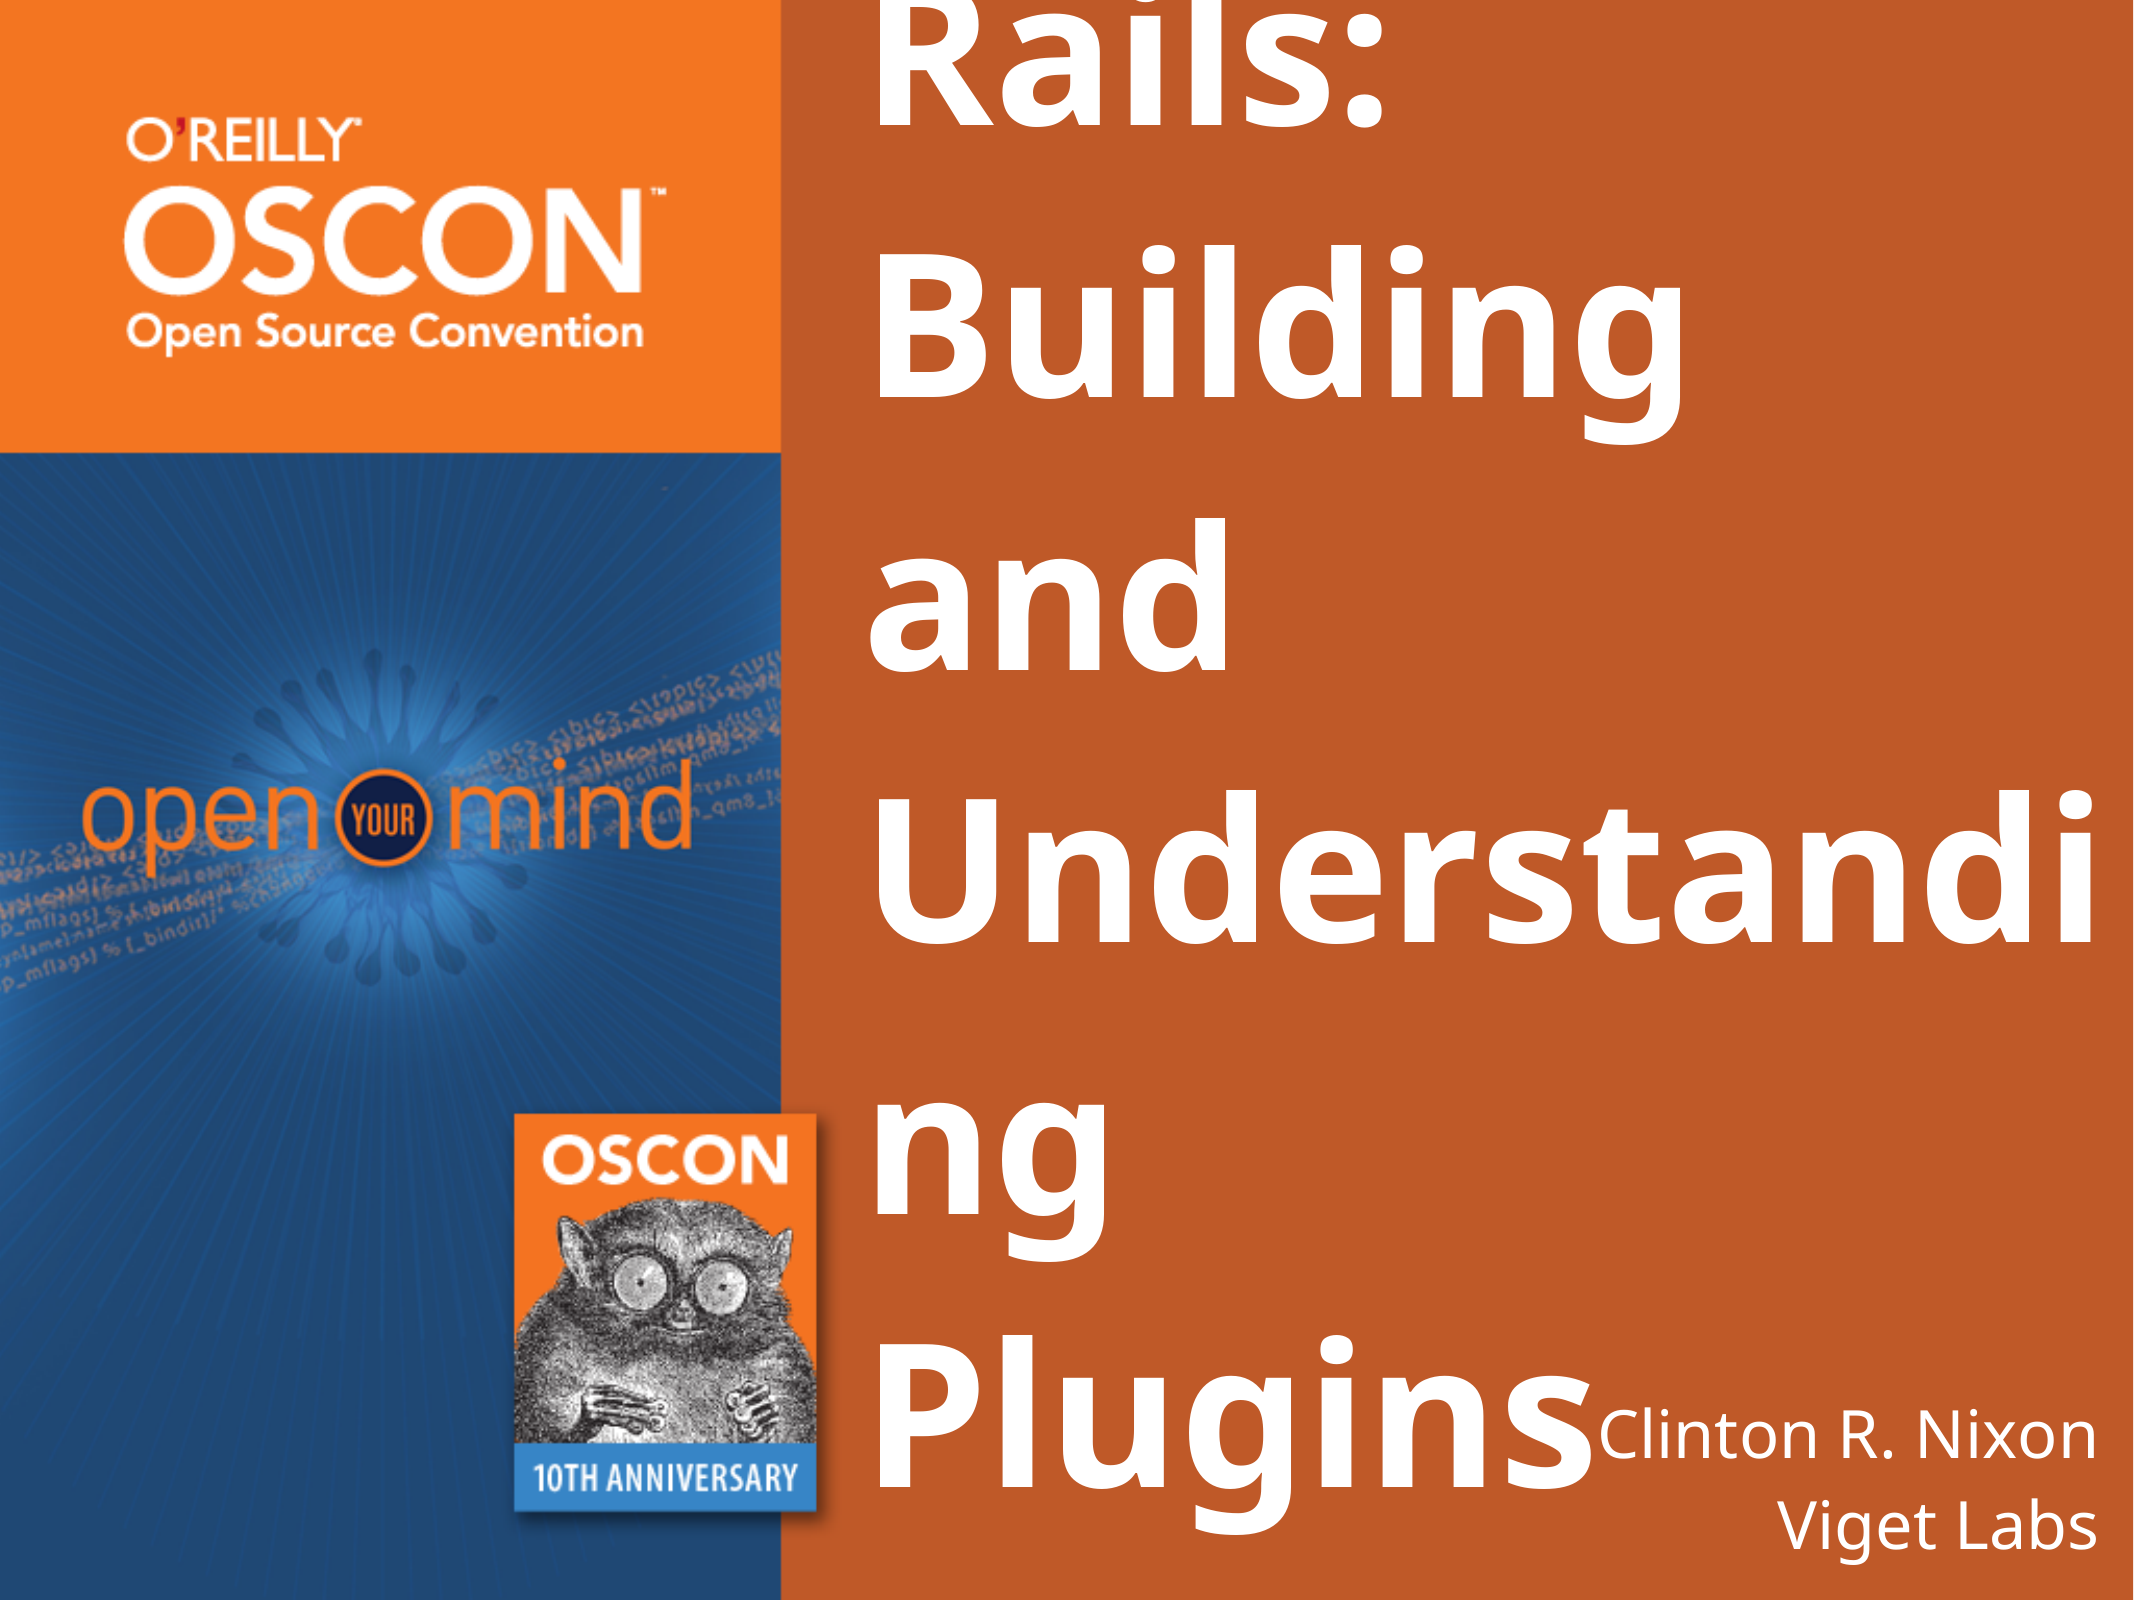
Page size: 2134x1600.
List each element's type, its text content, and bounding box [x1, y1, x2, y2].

title Extending Rails: Building and Understanding Plugins [862, 112, 2125, 1073]
picture [1033, 74, 1070, 105]
picture [910, 7, 948, 46]
list Clinton R. Nixon Viget Labs [862, 1387, 2101, 1576]
picture [952, 0, 1192, 112]
picture [0, 0, 2134, 1600]
picture [910, 70, 952, 112]
